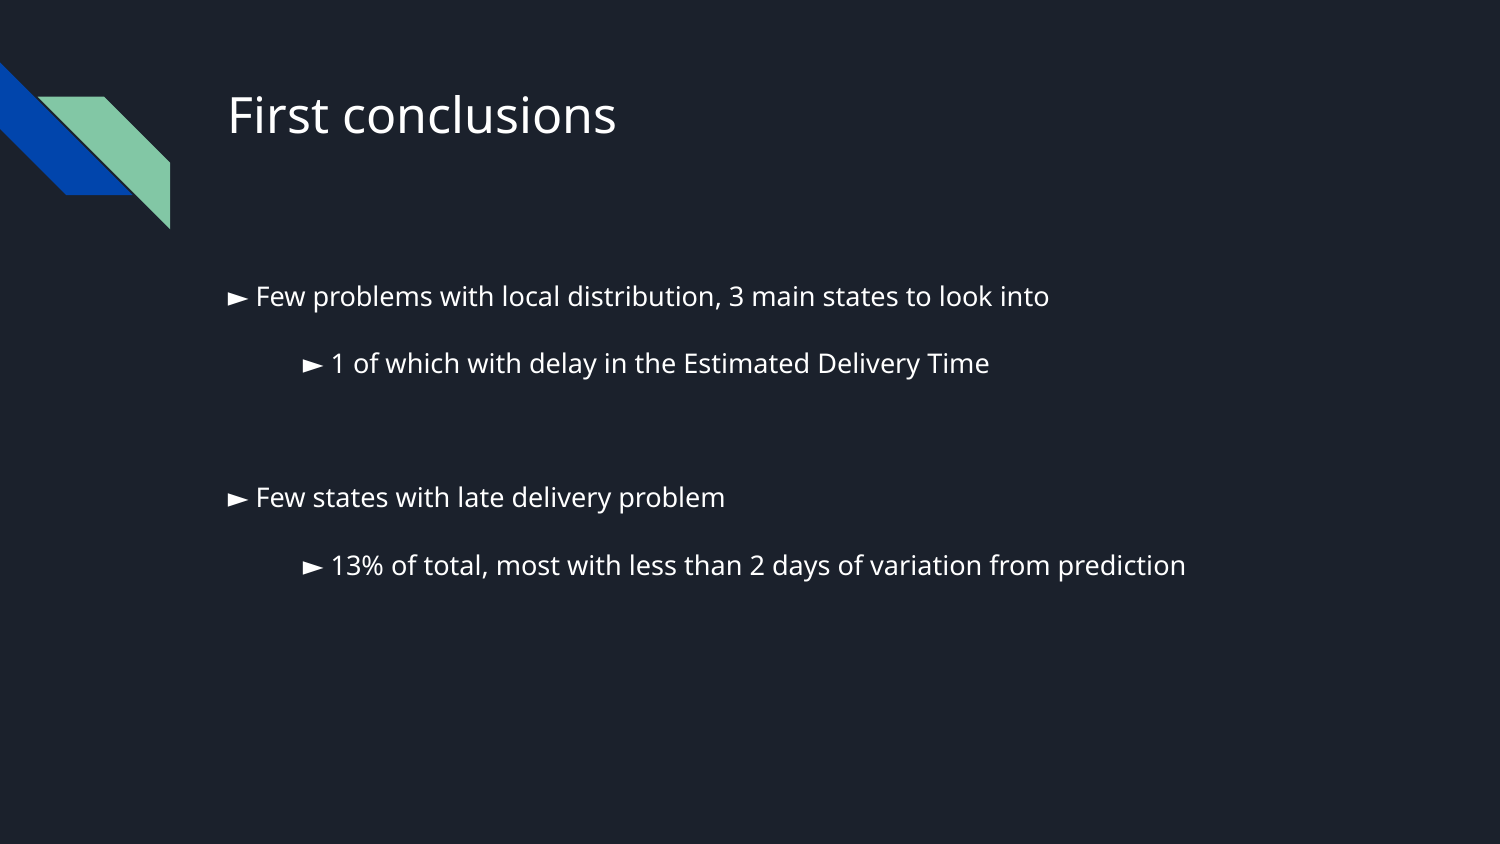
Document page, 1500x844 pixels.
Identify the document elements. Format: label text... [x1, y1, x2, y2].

title First conclusions [212, 64, 1368, 215]
list ► Few problems with local distribution, 3 main states to look into ► 1 of which with delay in the Estimated Delivery Time ► Few states with late delivery problem ► 13% of total, most with less than 2 days of variation from prediction [212, 257, 1368, 735]
